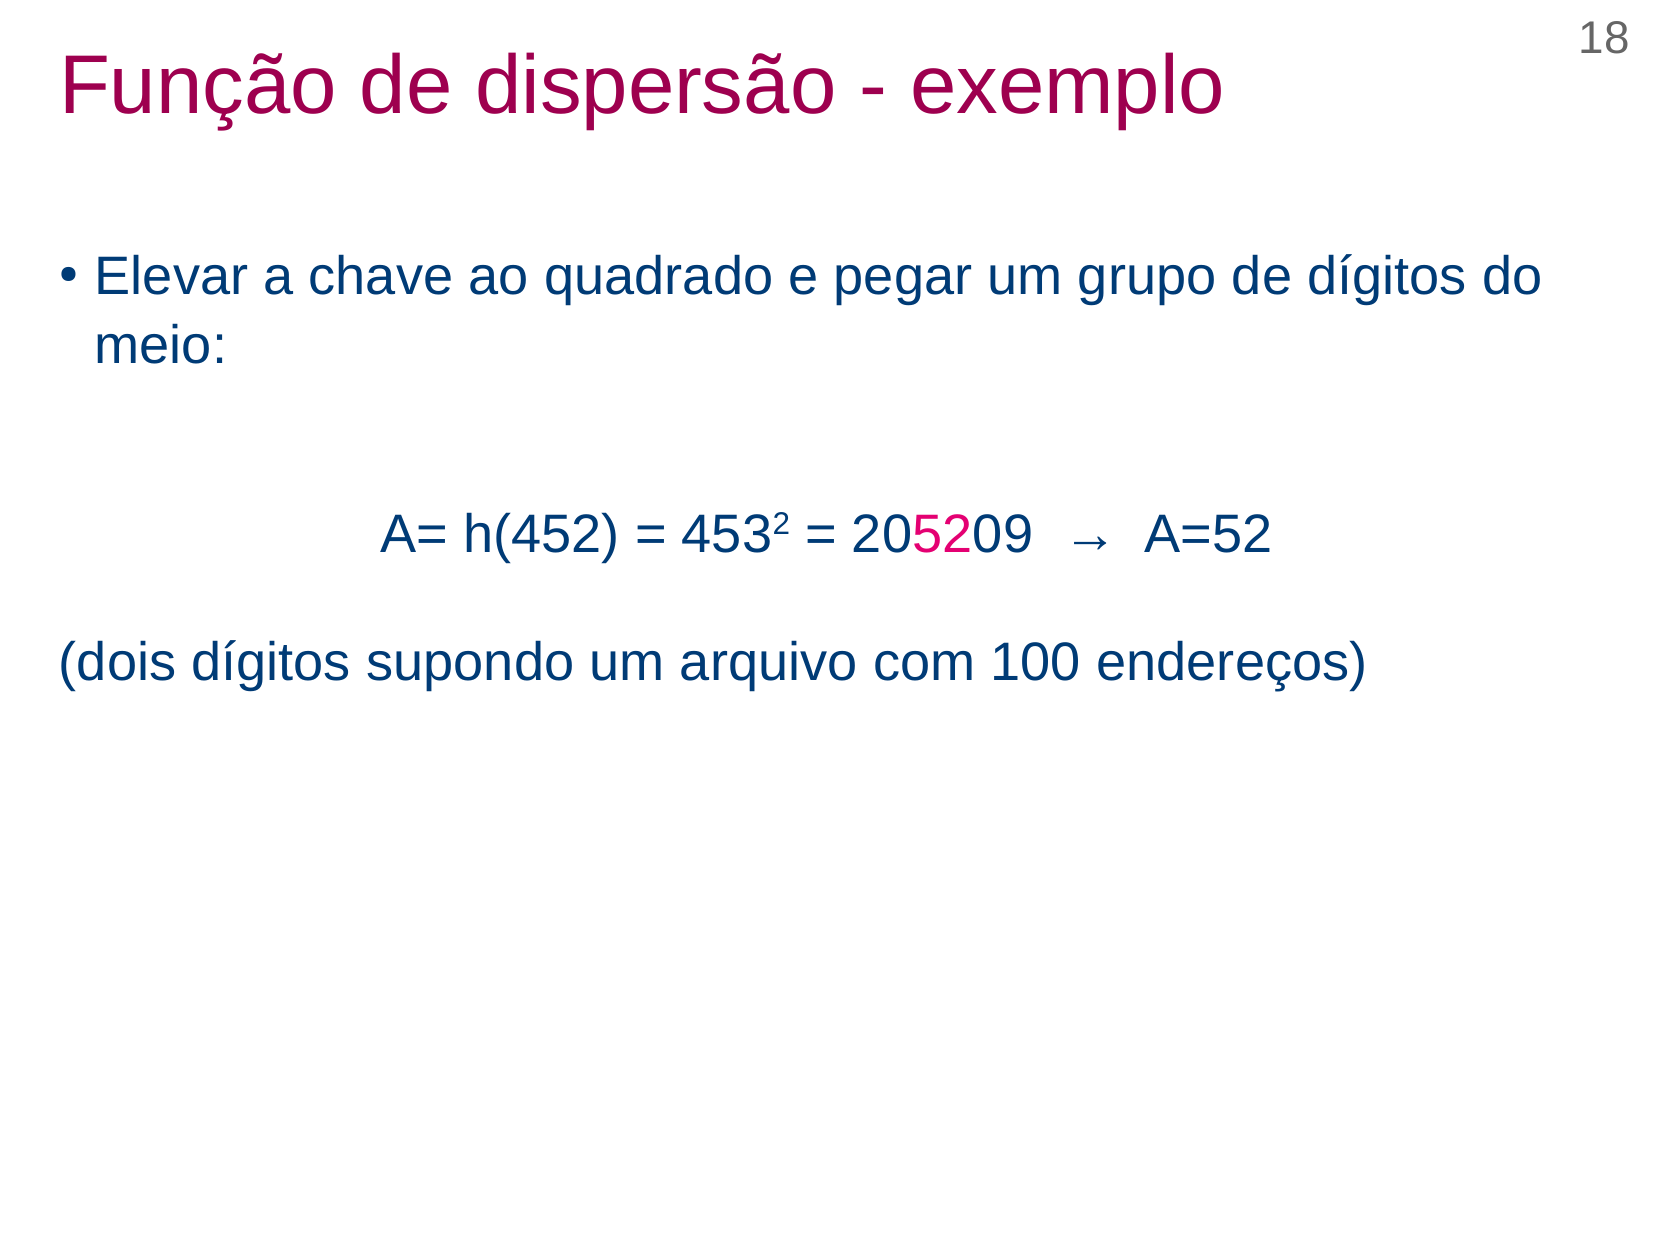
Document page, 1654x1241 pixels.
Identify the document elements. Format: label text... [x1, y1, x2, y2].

list Elevar a chave ao quadrado e pegar um grupo de dígitos do meio: A= h(452) = 4532 = 205209 → A=52 (dois dígitos supondo um arquivo com 100 endereços) [59, 236, 1595, 1211]
title Função de dispersão - exemplo [59, 29, 1595, 148]
